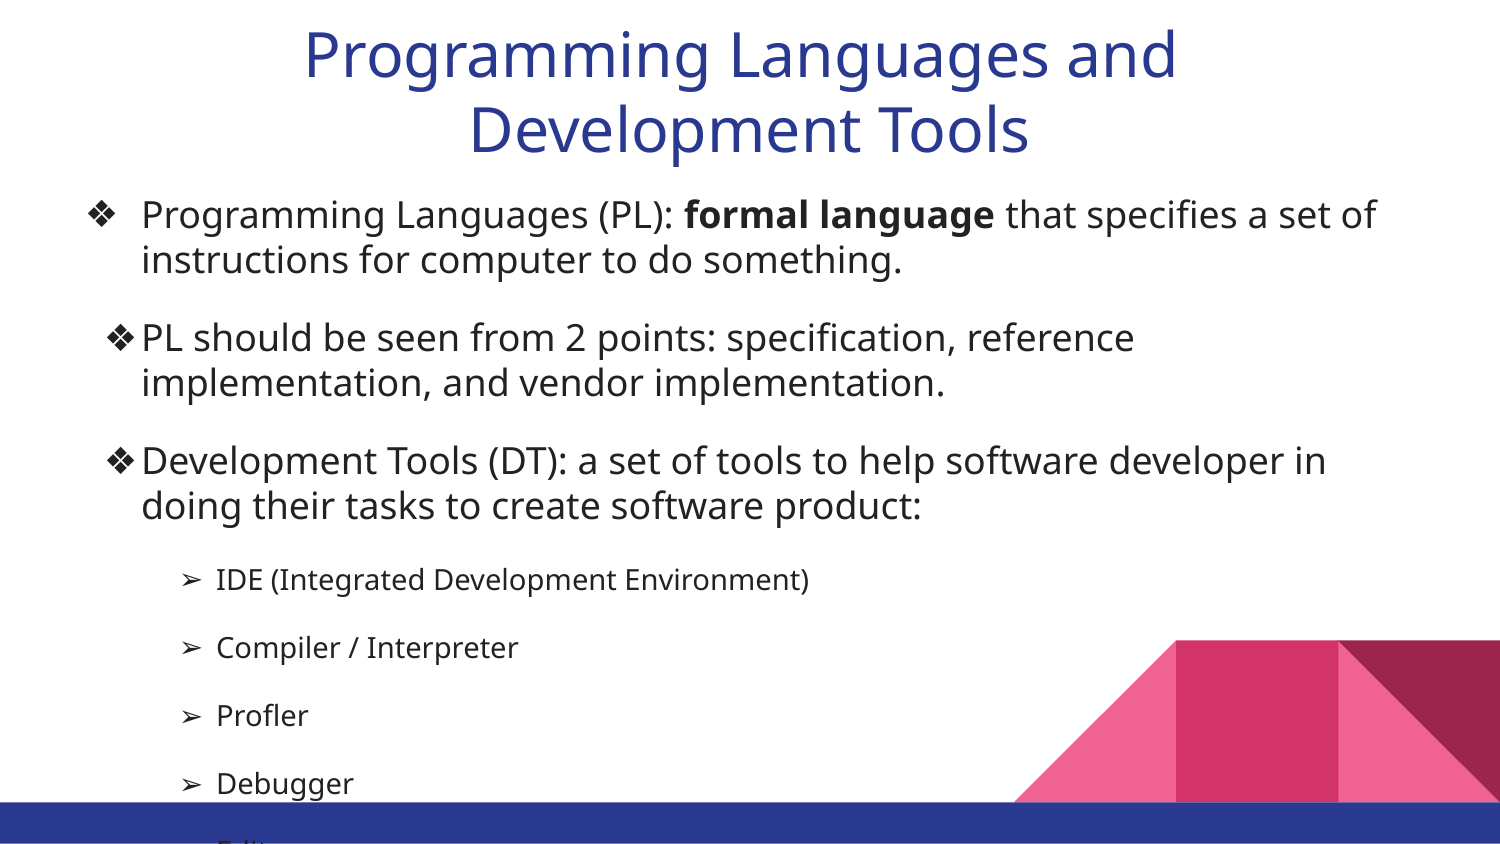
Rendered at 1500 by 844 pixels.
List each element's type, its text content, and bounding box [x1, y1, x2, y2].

title Programming Languages and Development Tools [51, 0, 1449, 176]
list Programming Languages (PL): formal language that specifies a set of instructions for computer to do something. PL should be seen from 2 points: specification, reference implementation, and vendor implementation. Development Tools (DT): a set of tools to help software developer in doing their tasks to create software product: IDE (Integrated Development Environment) Compiler / Interpreter Profler Debugger Editor Pavkage Management Programming Environemnt (discussed later) [51, 176, 1449, 753]
